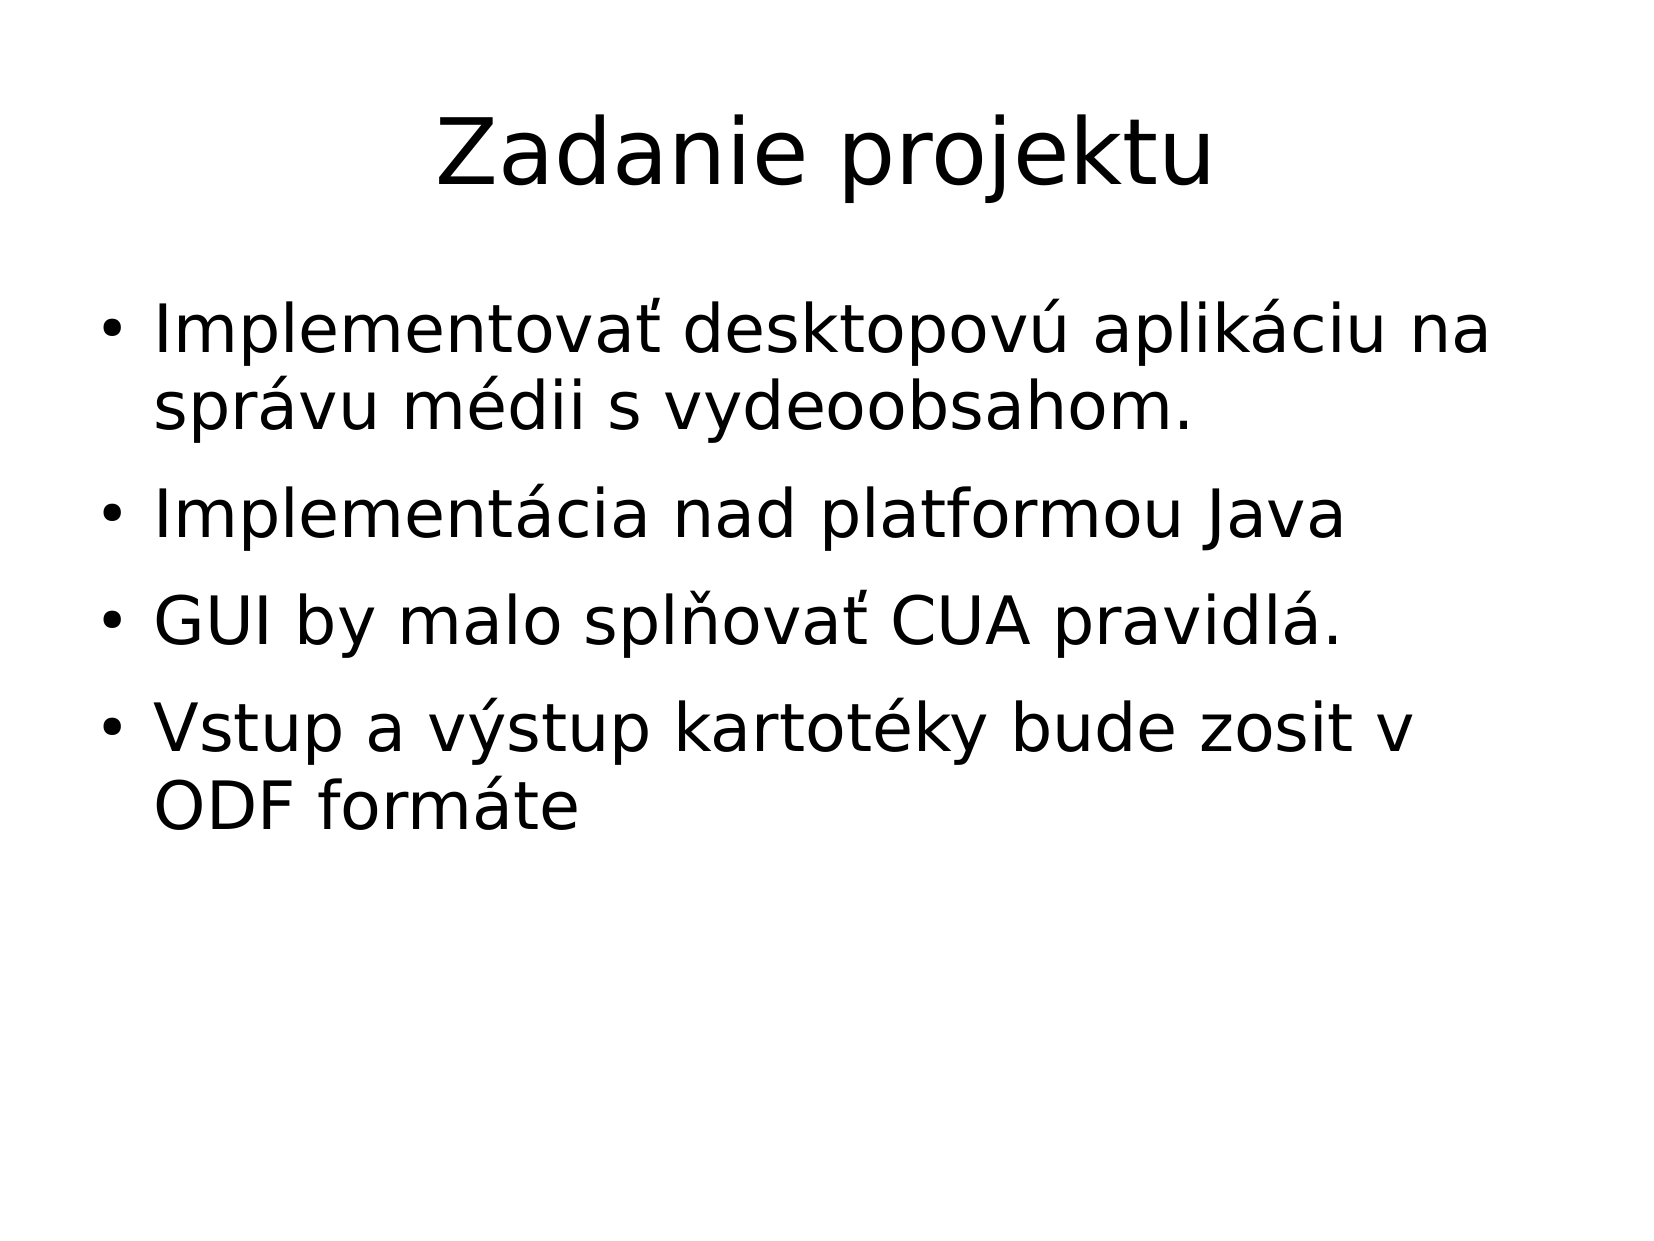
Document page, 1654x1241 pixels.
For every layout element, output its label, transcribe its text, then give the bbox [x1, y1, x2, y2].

list Implementovať desktopovú aplikáciu na správu médii s vydeoobsahom. Implementácia nad platformou Java GUI by malo splňovať CUA pravidlá. Vstup a výstup kartotéky bude zosit v ODF formáte [82, 290, 1571, 1010]
title Zadanie projektu [82, 49, 1571, 257]
